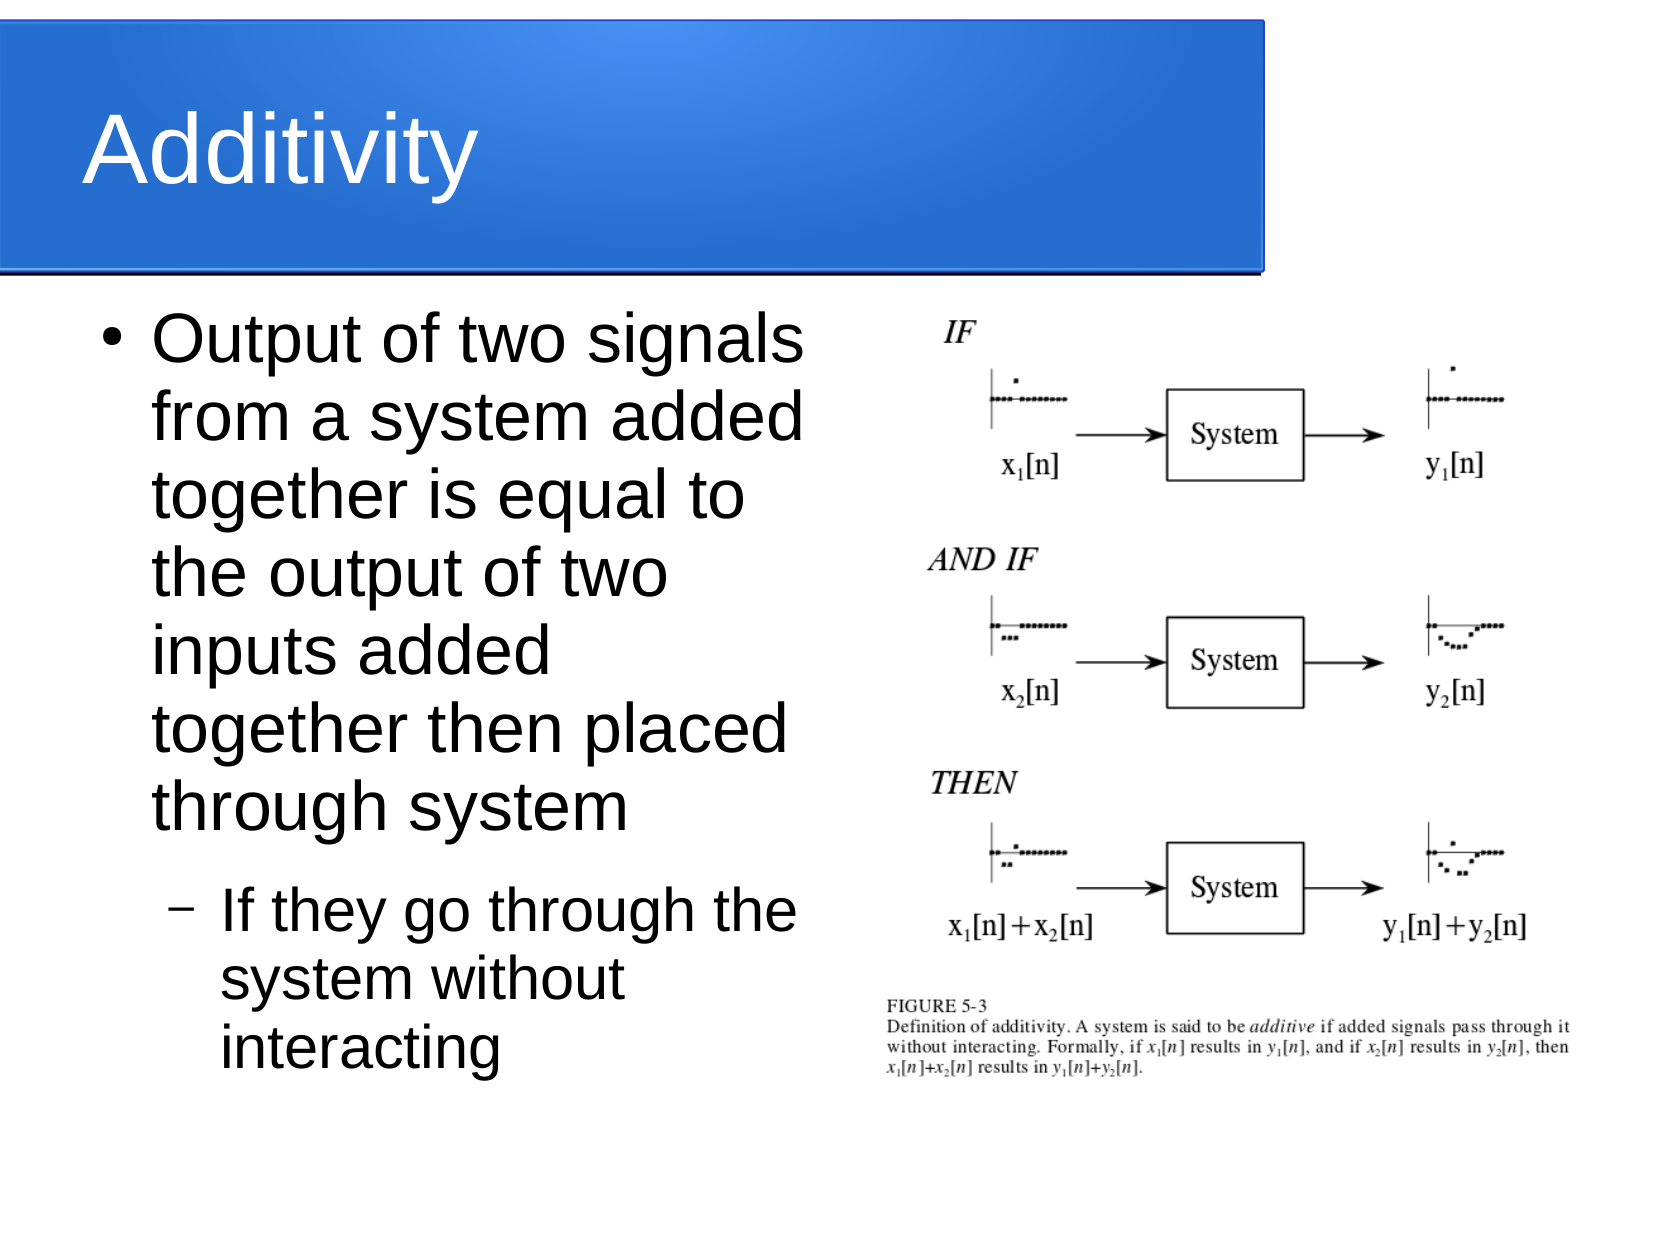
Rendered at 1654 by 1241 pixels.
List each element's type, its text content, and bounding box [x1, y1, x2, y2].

title Additivity [82, 47, 1235, 252]
picture [877, 314, 1576, 1083]
list Output of two signals from a system added together is equal to the output of two inputs added together then placed through system If they go through the system without interacting [82, 299, 826, 1096]
